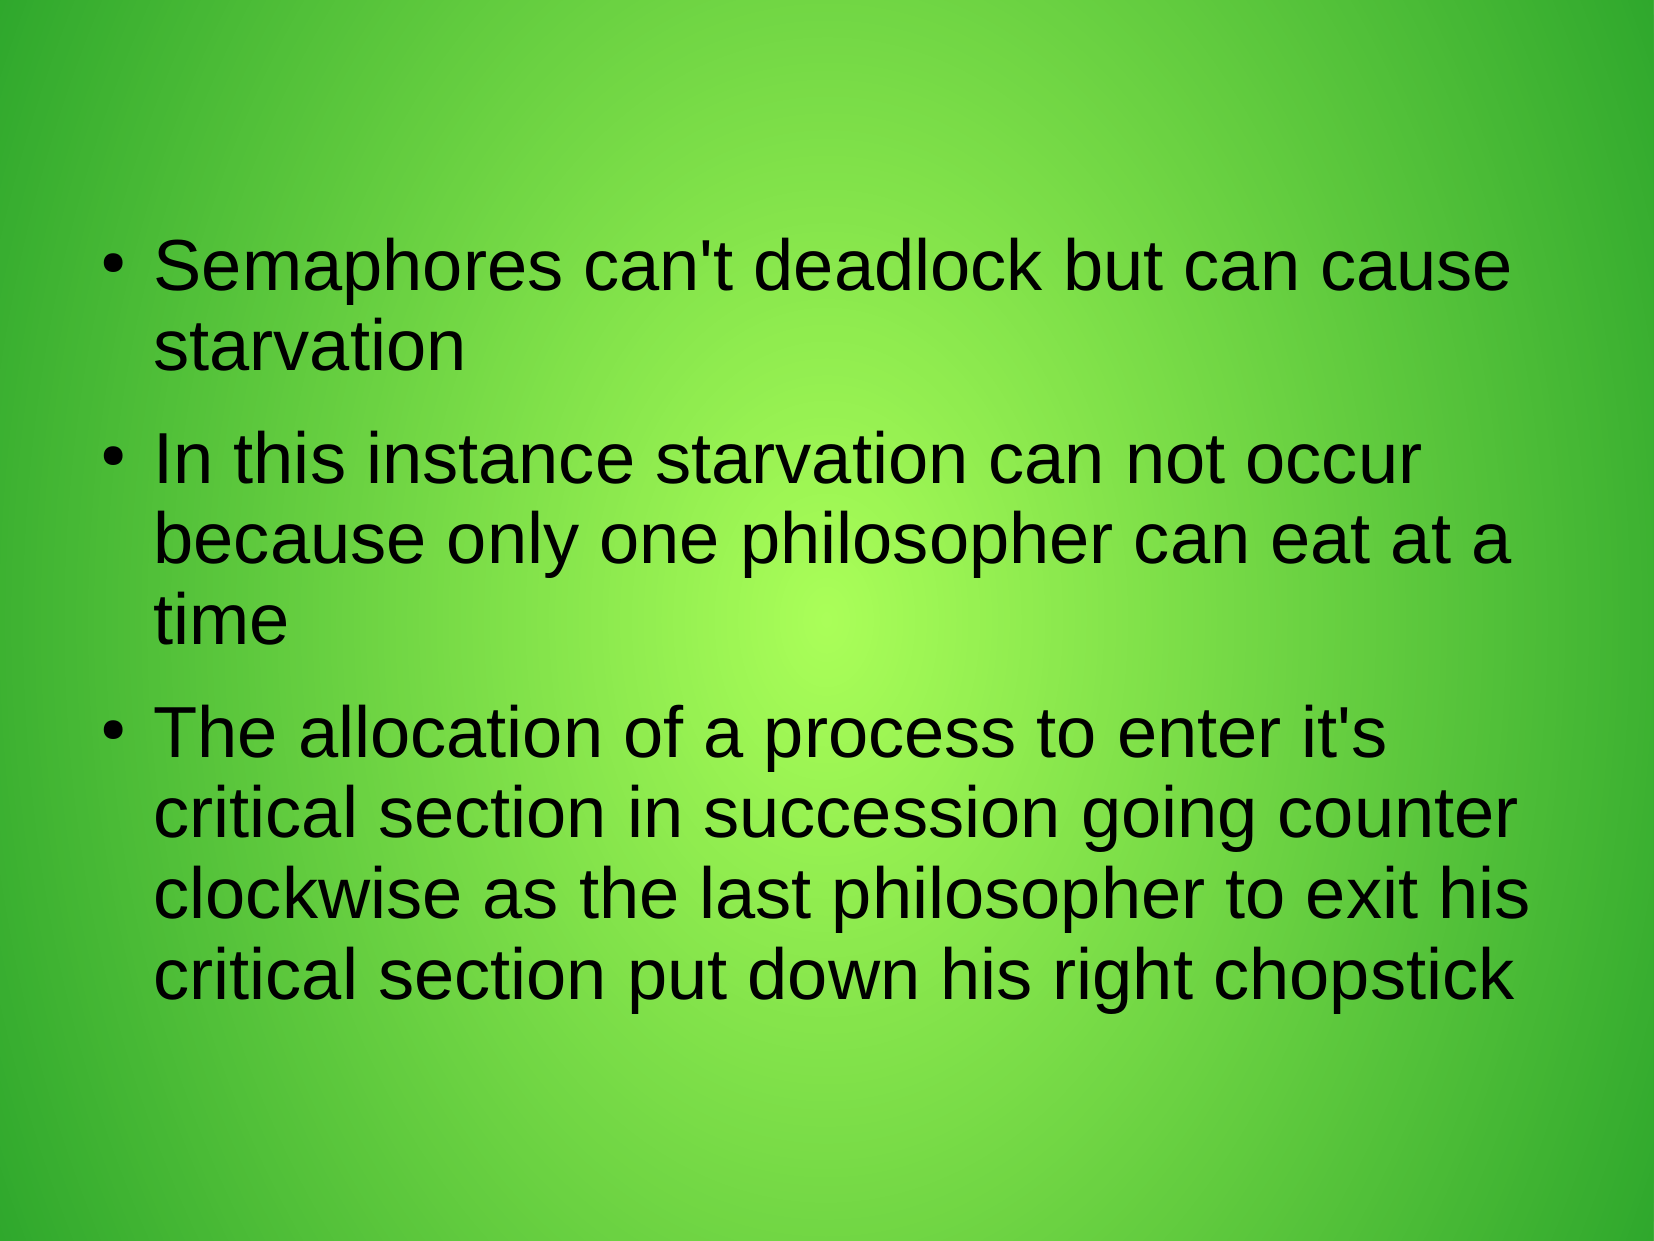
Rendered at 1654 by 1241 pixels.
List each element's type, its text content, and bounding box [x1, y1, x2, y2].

list Semaphores can't deadlock but can cause starvation In this instance starvation can not occur because only one philosopher can eat at a time The allocation of a process to enter it's critical section in succession going counter clockwise as the last philosopher to exit his critical section put down his right chopstick [82, 224, 1571, 1019]
